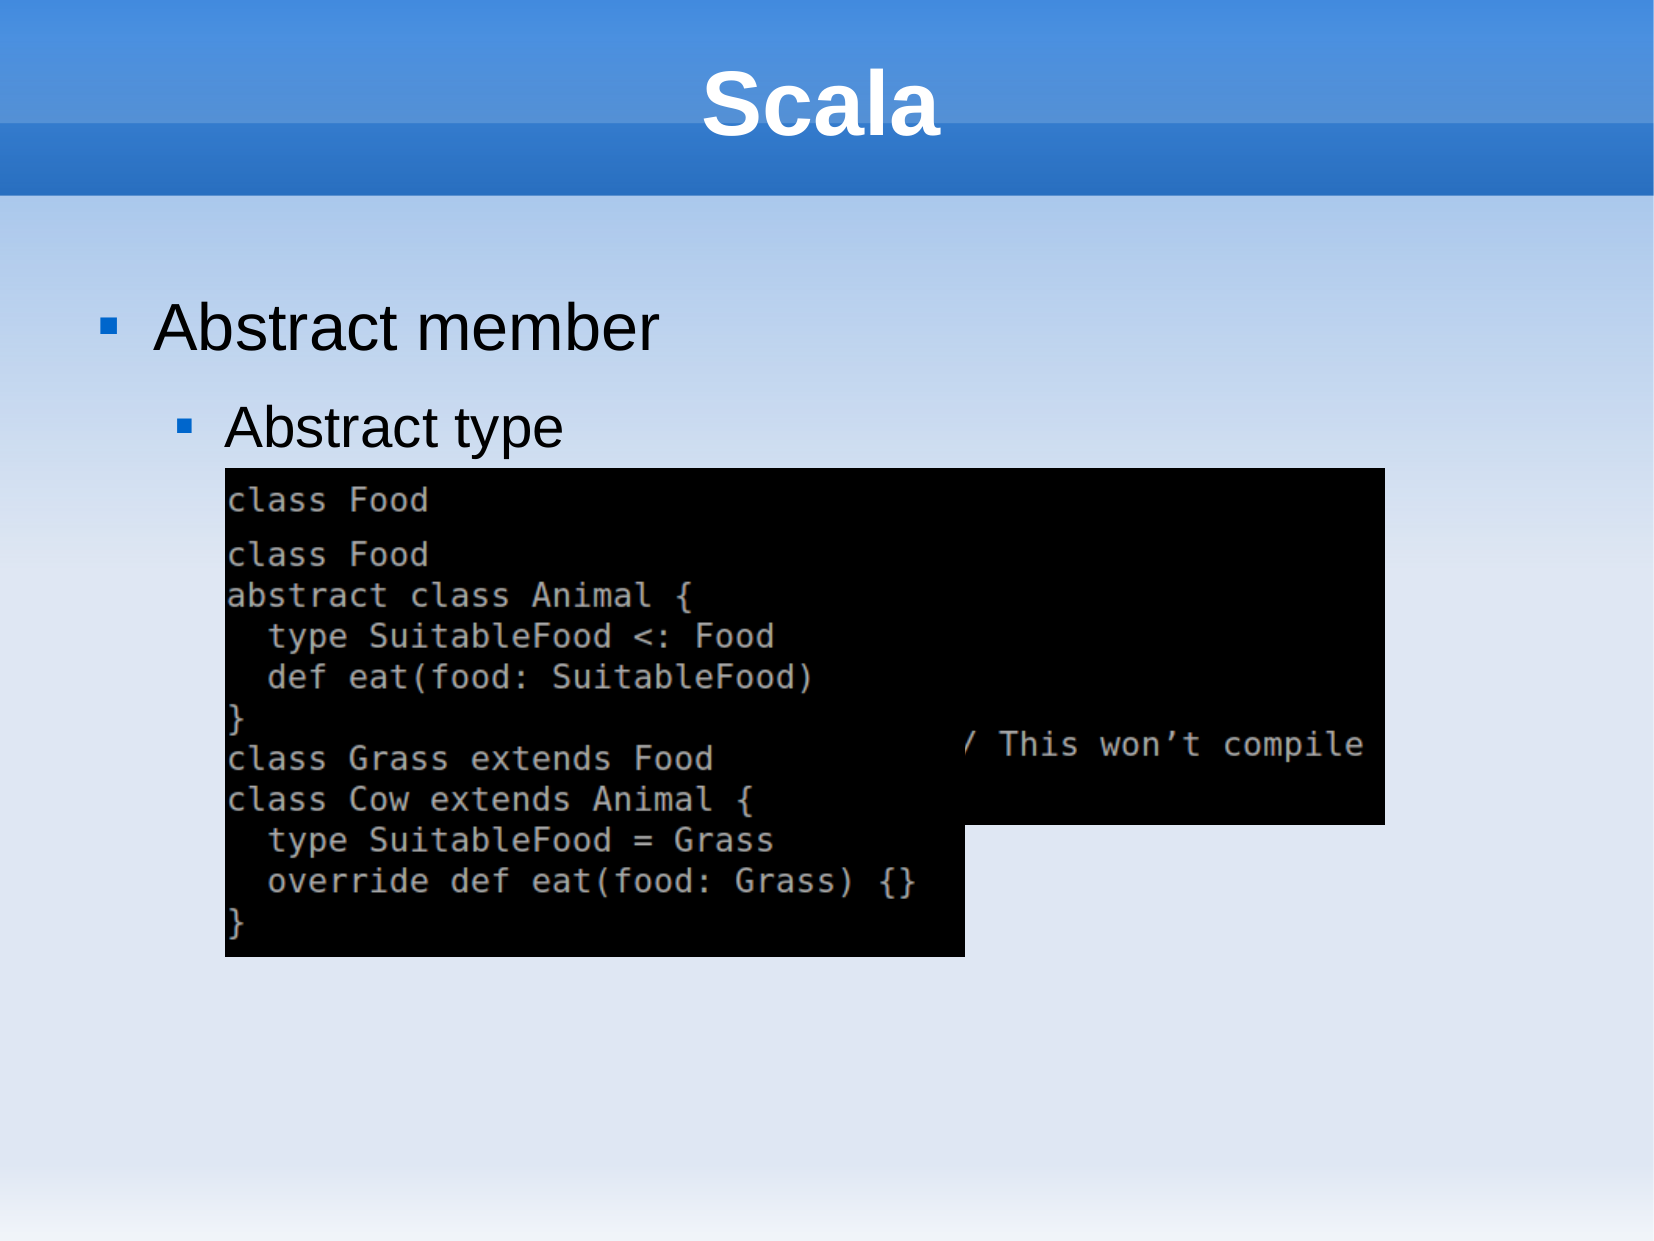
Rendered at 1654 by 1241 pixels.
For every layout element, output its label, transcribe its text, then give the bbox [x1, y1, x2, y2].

list Abstract member Abstract type [82, 290, 1571, 1109]
picture [0, 0, 1654, 1241]
title Scala [76, 0, 1565, 208]
